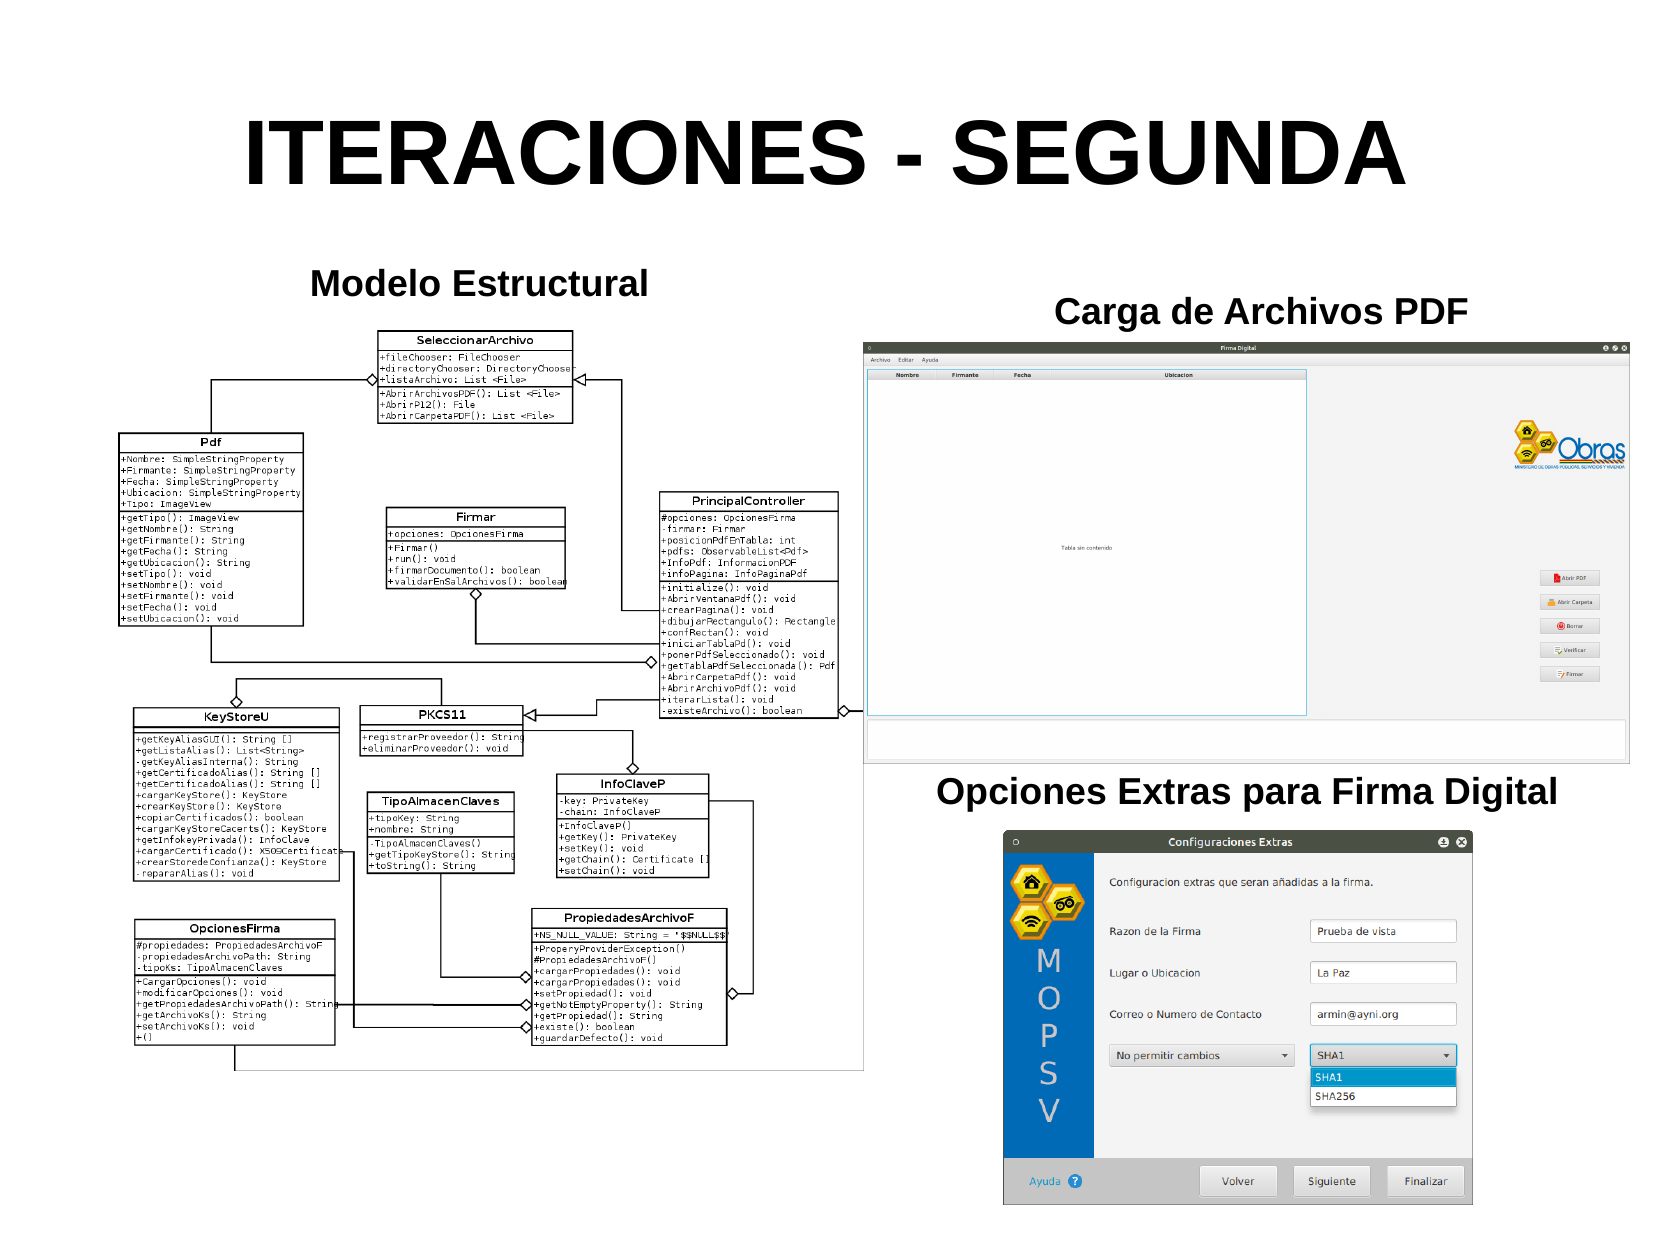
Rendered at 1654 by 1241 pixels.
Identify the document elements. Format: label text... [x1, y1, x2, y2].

text_box Opciones Extras para Firma Digital [921, 763, 1607, 863]
text_box Modelo Estructural [295, 255, 674, 355]
picture [118, 330, 1630, 1071]
picture [1003, 863, 1473, 1205]
title ITERACIONES - SEGUNDA [82, 49, 1571, 257]
text_box Carga de Archivos PDF [1039, 283, 1489, 383]
